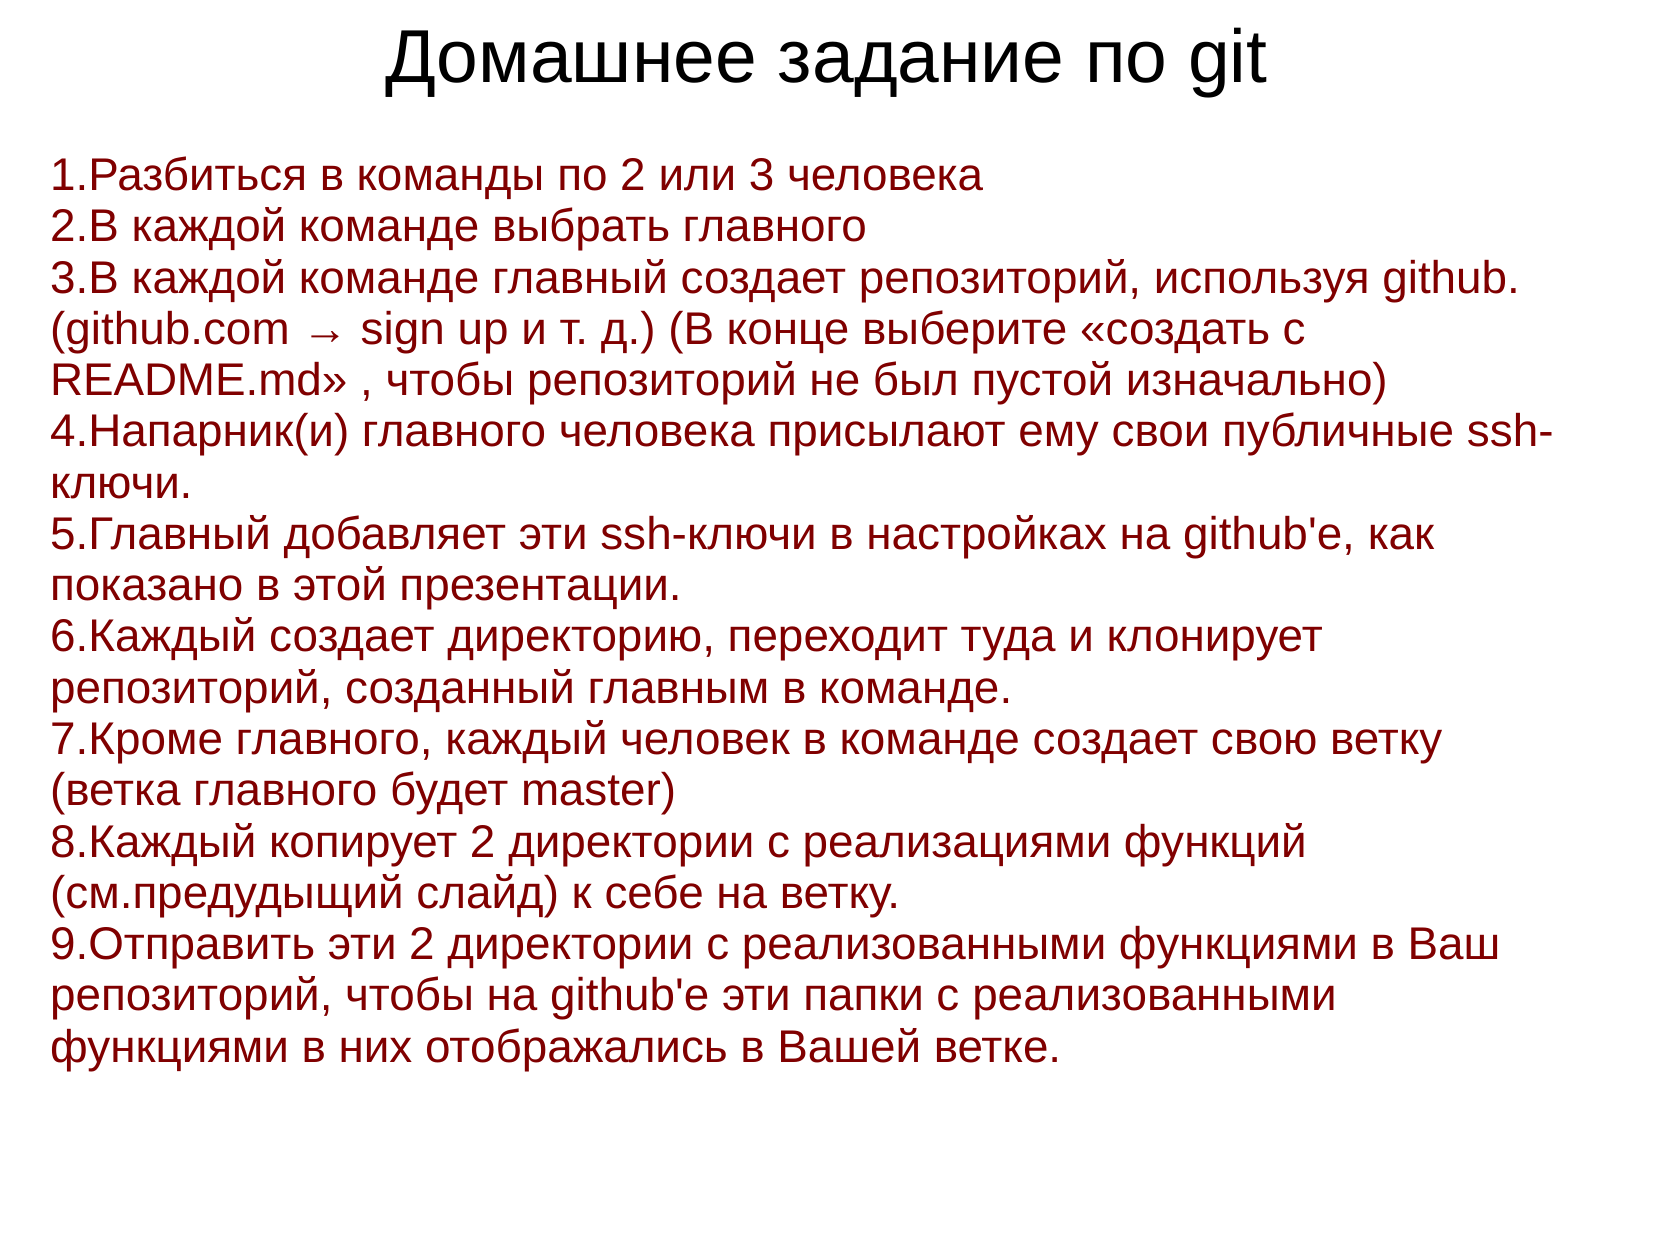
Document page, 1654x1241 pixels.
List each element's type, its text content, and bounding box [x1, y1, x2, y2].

text_box 1.Разбиться в команды по 2 или 3 человека 2.В каждой команде выбрать главного 3.В каждой команде главный создает репозиторий, используя github. (github.com → sign up и т. д.) (В конце выберите «создать с README.md» , чтобы репозиторий не был пустой изначально) 4.Напарник(и) главного человека присылают ему свои публичные ssh-ключи. 5.Главный добавляет эти ssh-ключи в настройках на github'e, как показано в этой презентации. 6.Каждый создает директорию, переходит туда и клонирует репозиторий, созданный главным в команде. 7.Кроме главного, каждый человек в команде создает свою ветку (ветка главного будет master) 8.Каждый копирует 2 директории с реализациями функций (см.предудыщий слайд) к себе на ветку. 9.Отправить эти 2 директории с реализованными функциями в Ваш репозиторий, чтобы на github'e эти папки с реализованными функциями в них отображались в Вашей ветке. [35, 141, 1595, 1080]
title Домашнее задание по git [82, 0, 1571, 141]
